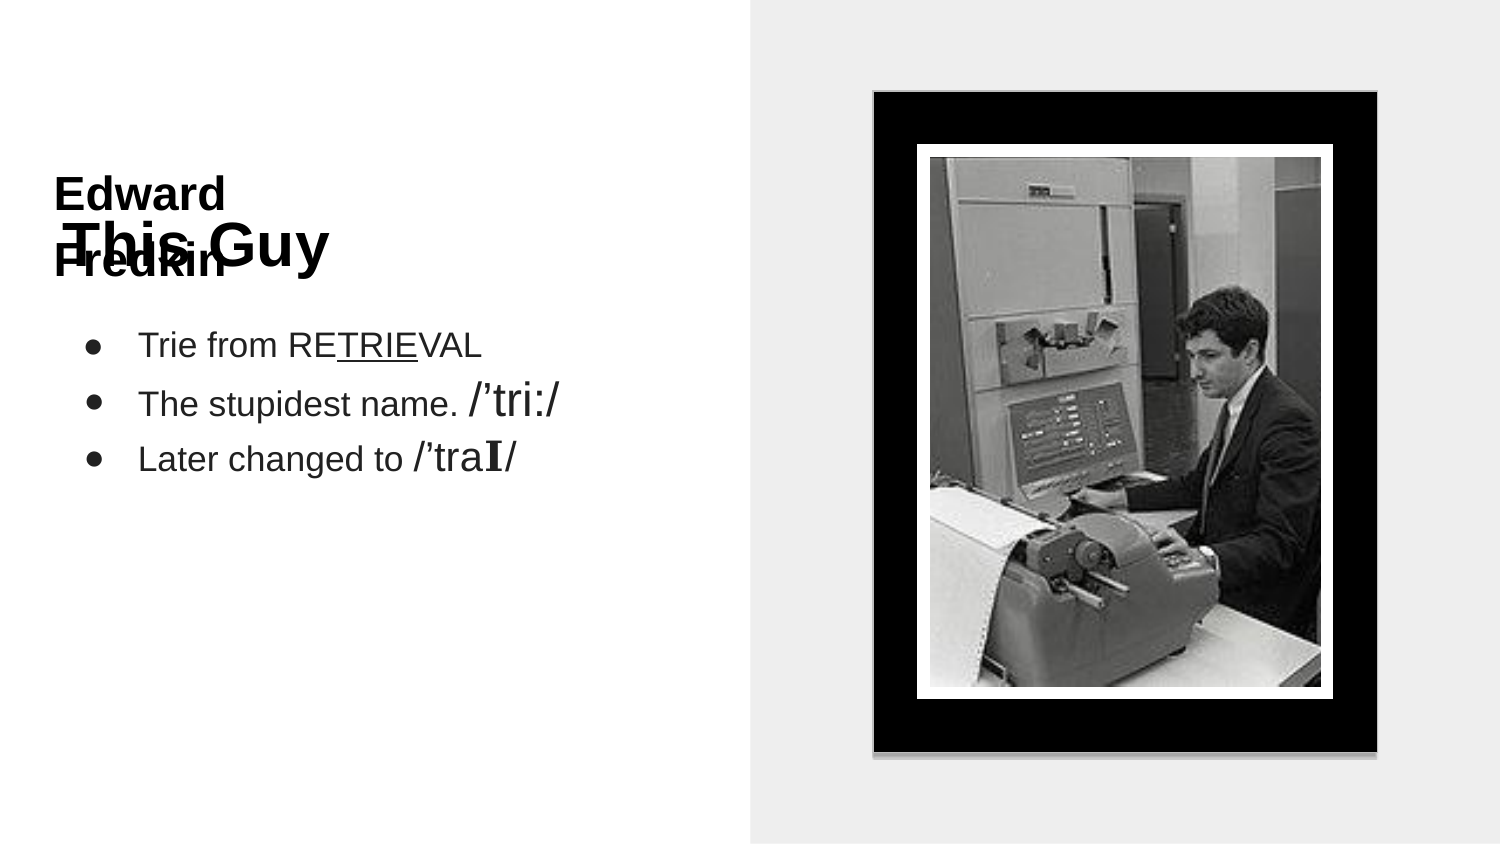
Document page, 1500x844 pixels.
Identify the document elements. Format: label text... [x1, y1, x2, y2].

picture [929, 156, 1321, 687]
list Trie from RETRIEVAL The stupidest name. /’tri:/ Later changed to /’tra𝚰/ [47, 304, 701, 727]
title This Guy [47, 66, 701, 295]
text_box Edward Fredkin [38, 139, 369, 302]
